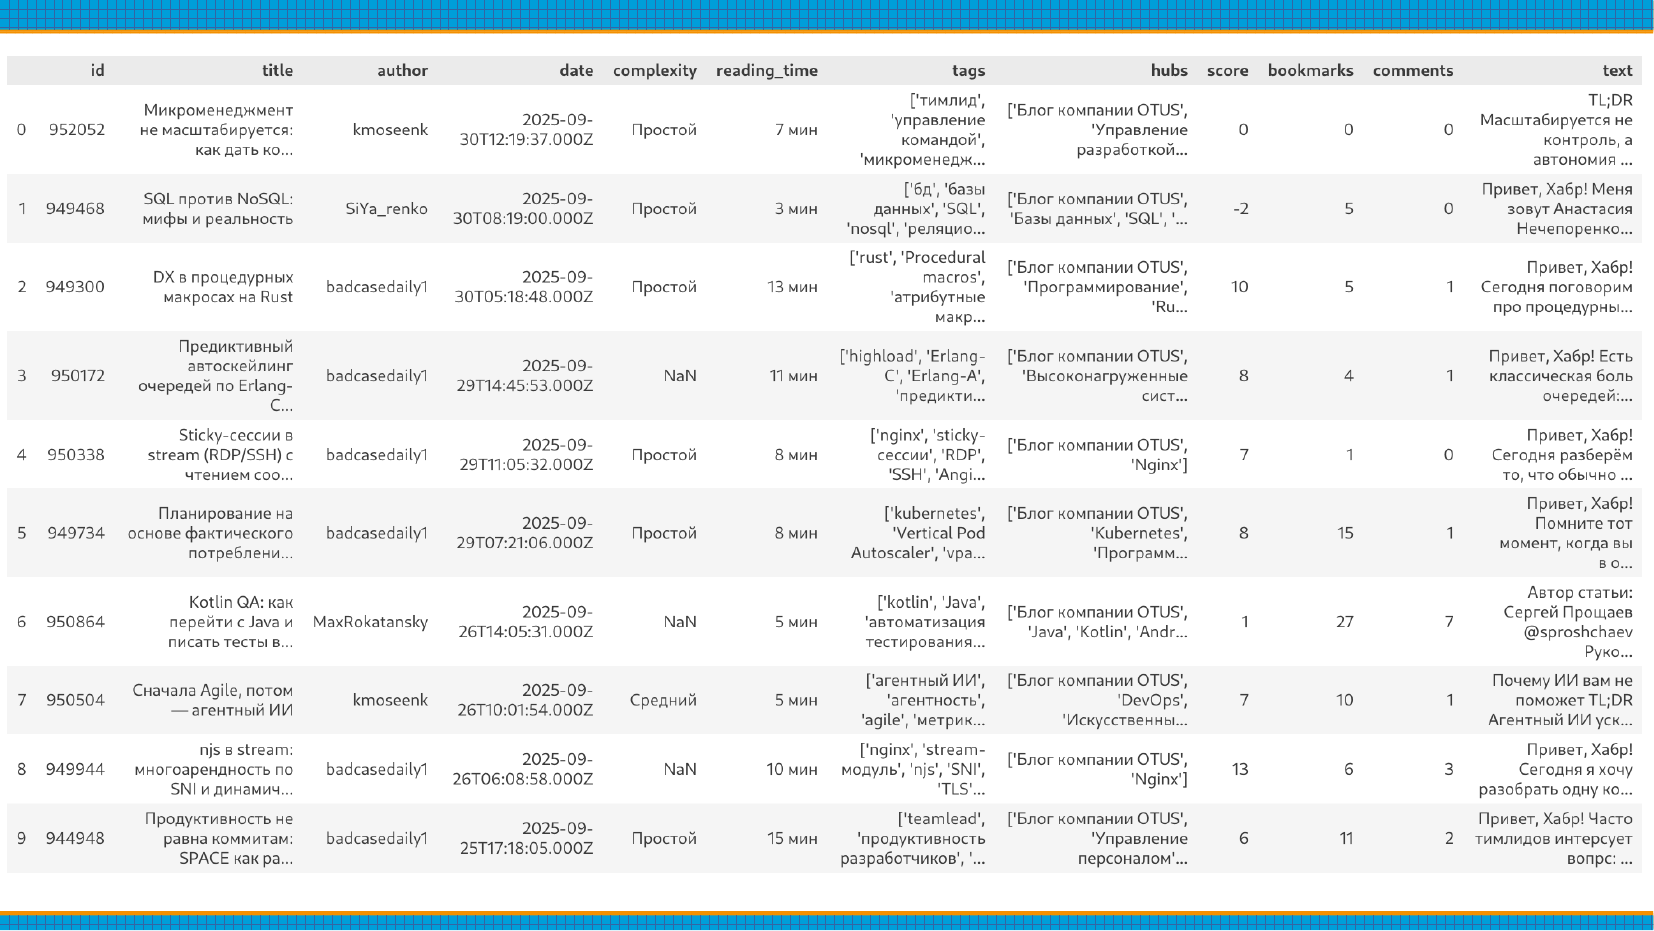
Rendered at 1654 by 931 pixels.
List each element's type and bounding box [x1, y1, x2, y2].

picture [0, 50, 1651, 878]
